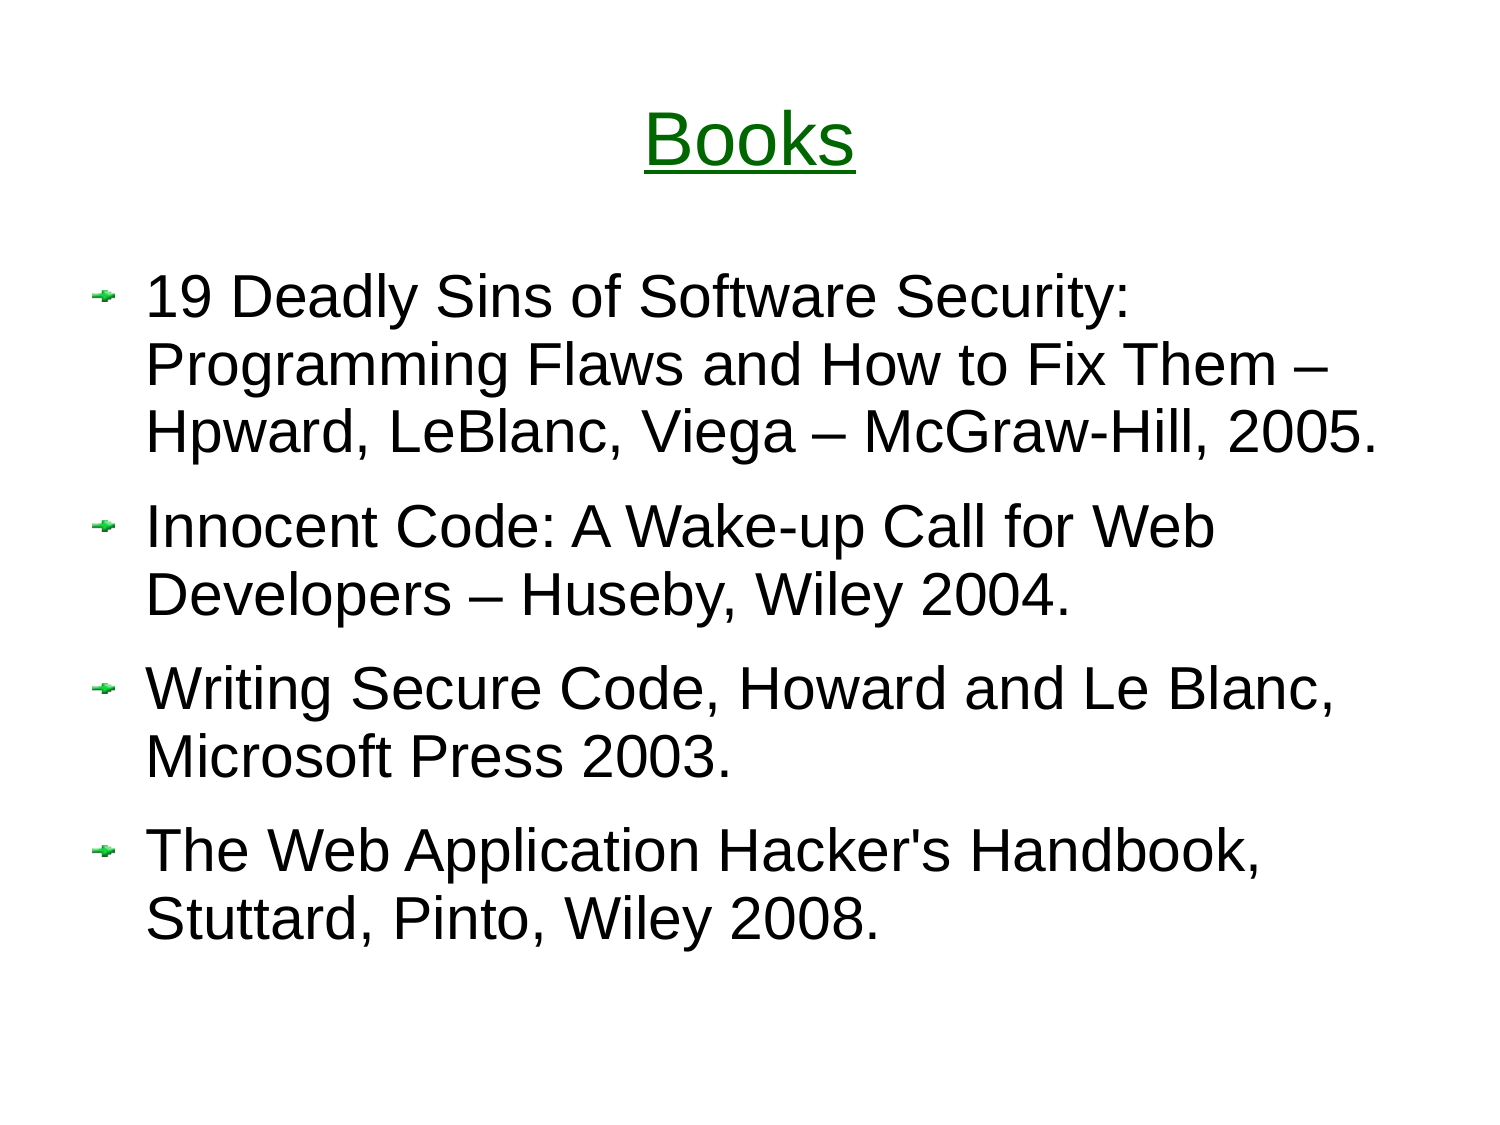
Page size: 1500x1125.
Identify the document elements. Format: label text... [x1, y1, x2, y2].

title Books [75, 45, 1425, 233]
list 19 Deadly Sins of Software Security: Programming Flaws and How to Fix Them – Hpward, LeBlanc, Viega – McGraw-Hill, 2005. Innocent Code: A Wake-up Call for Web Developers – Huseby, Wiley 2004. Writing Secure Code, Howard and Le Blanc, Microsoft Press 2003. The Web Application Hacker's Handbook, Stuttard, Pinto, Wiley 2008. [75, 262, 1425, 1006]
